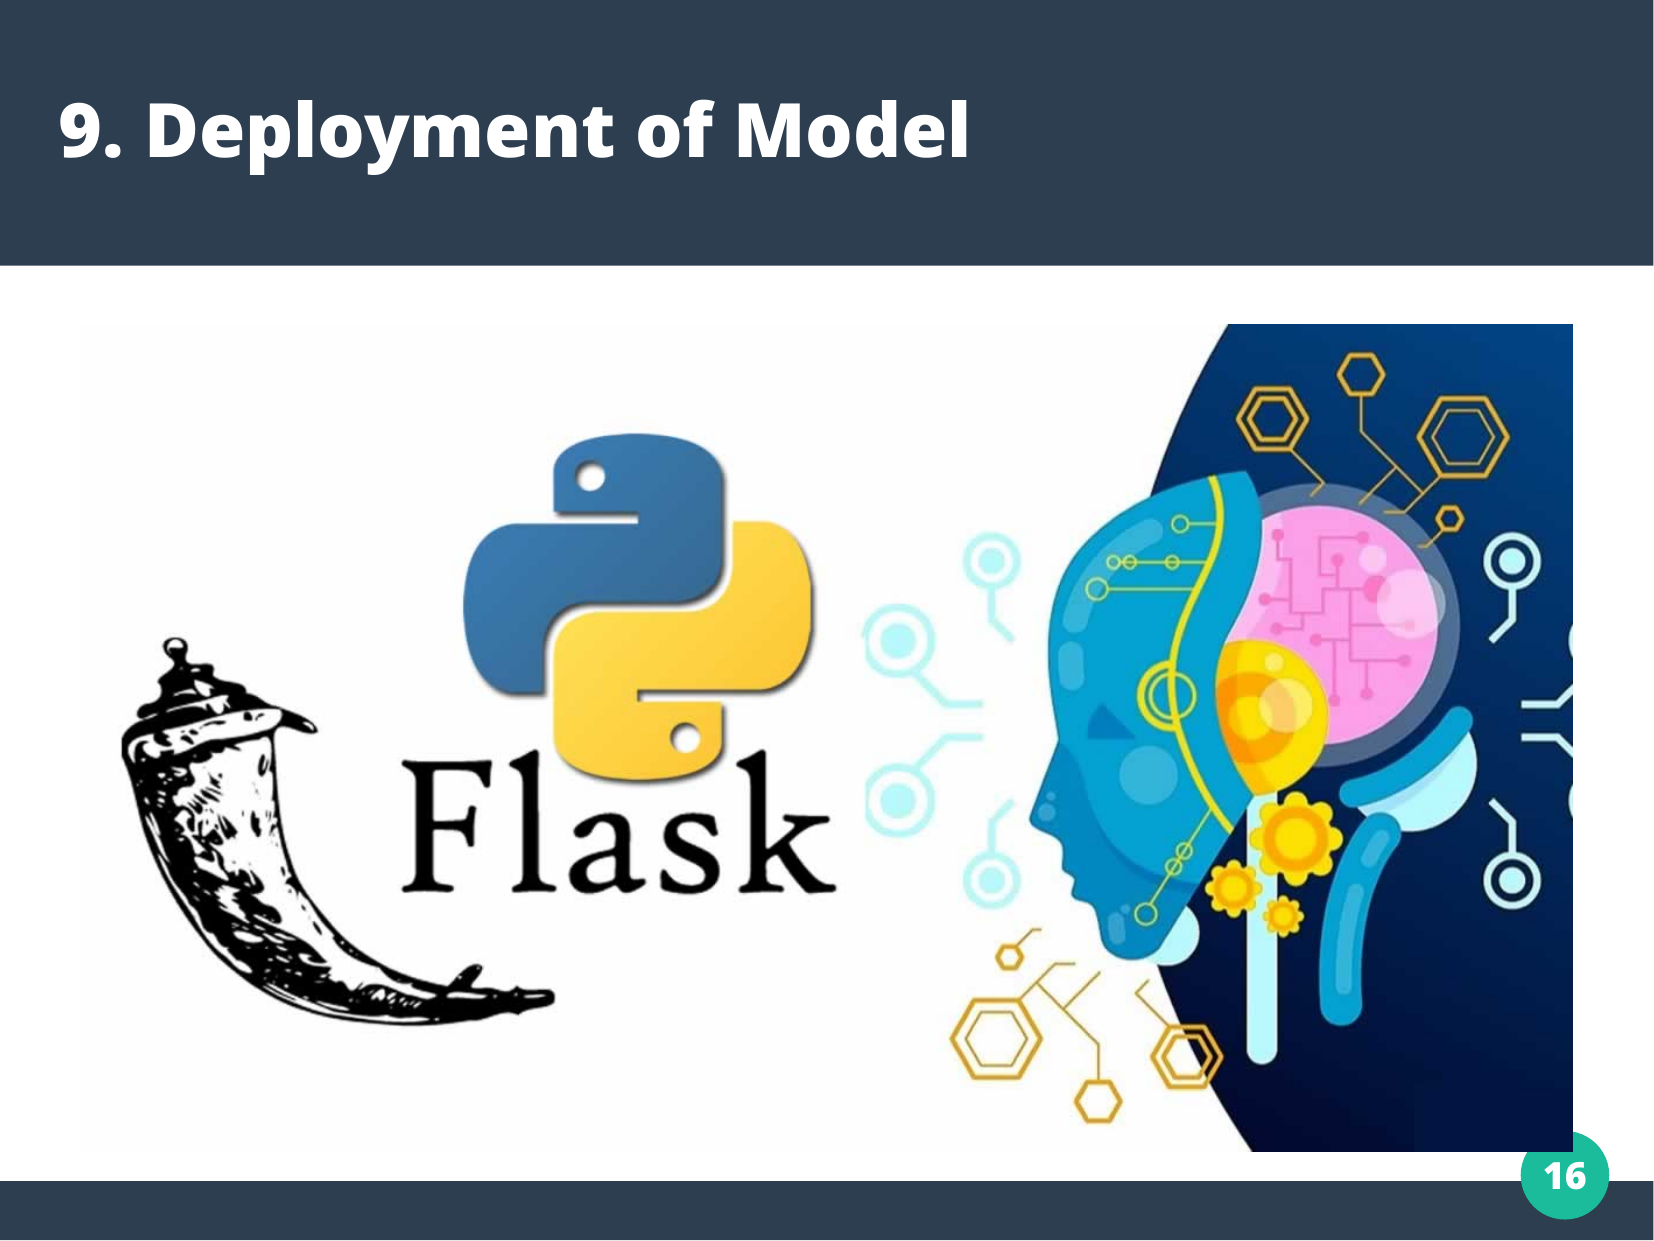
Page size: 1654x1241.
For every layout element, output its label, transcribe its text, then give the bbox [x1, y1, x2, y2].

picture [81, 324, 1573, 1152]
title 9. Deployment of Model [59, 49, 1595, 207]
